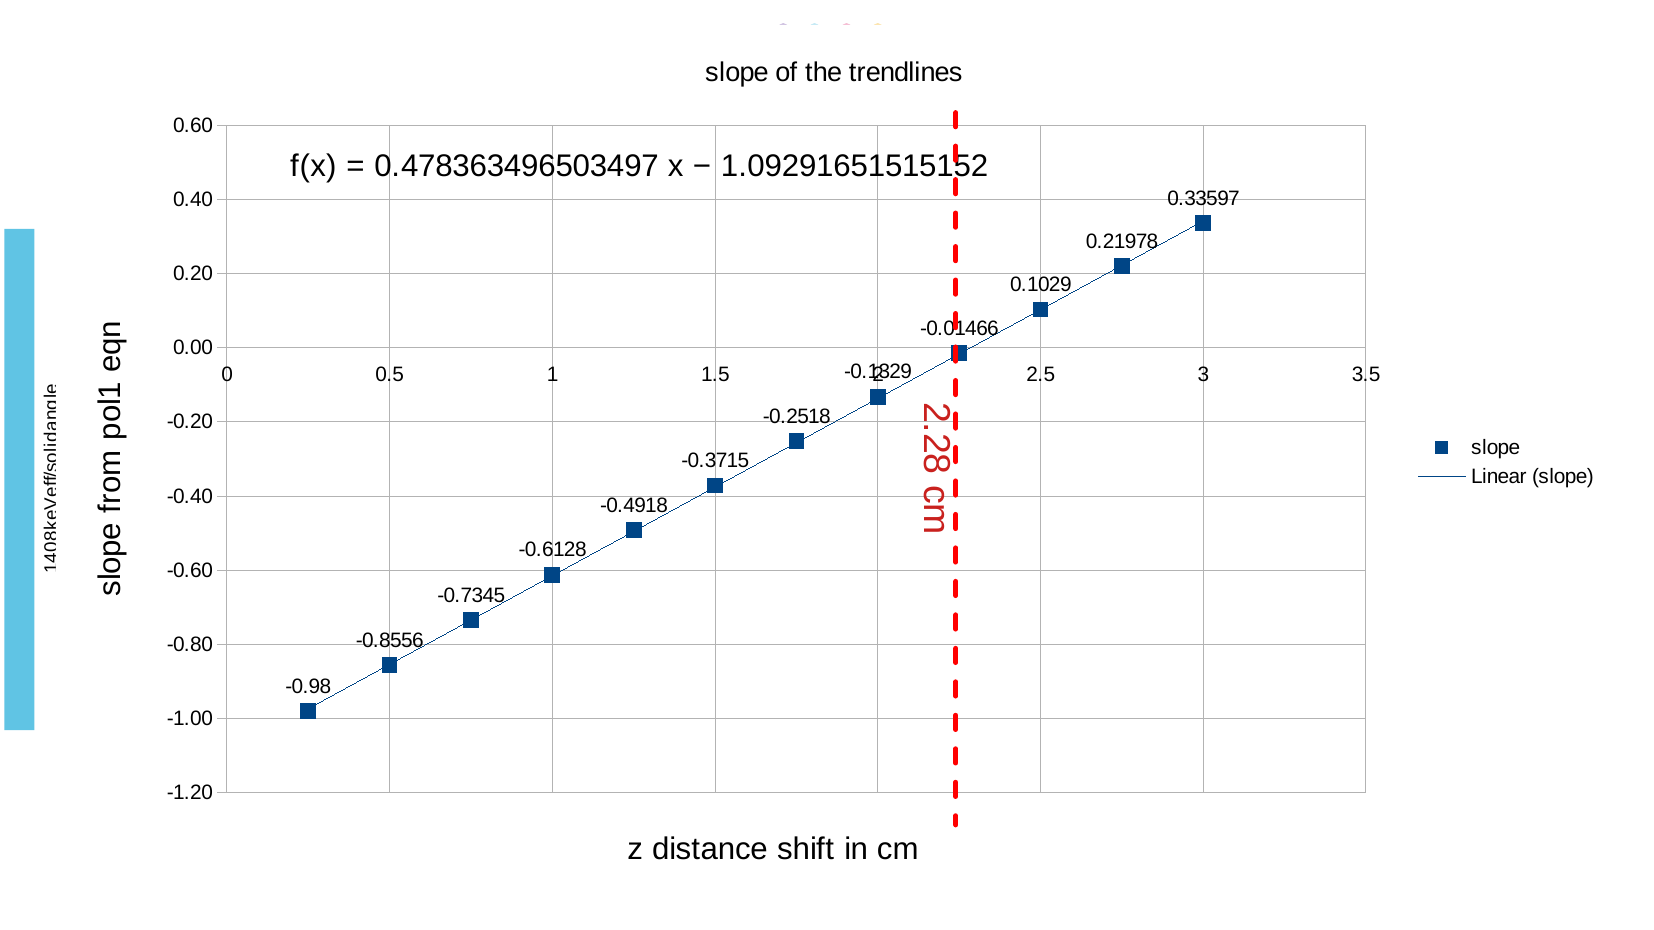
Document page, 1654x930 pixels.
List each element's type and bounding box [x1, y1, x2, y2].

chart [34, 24, 1613, 901]
